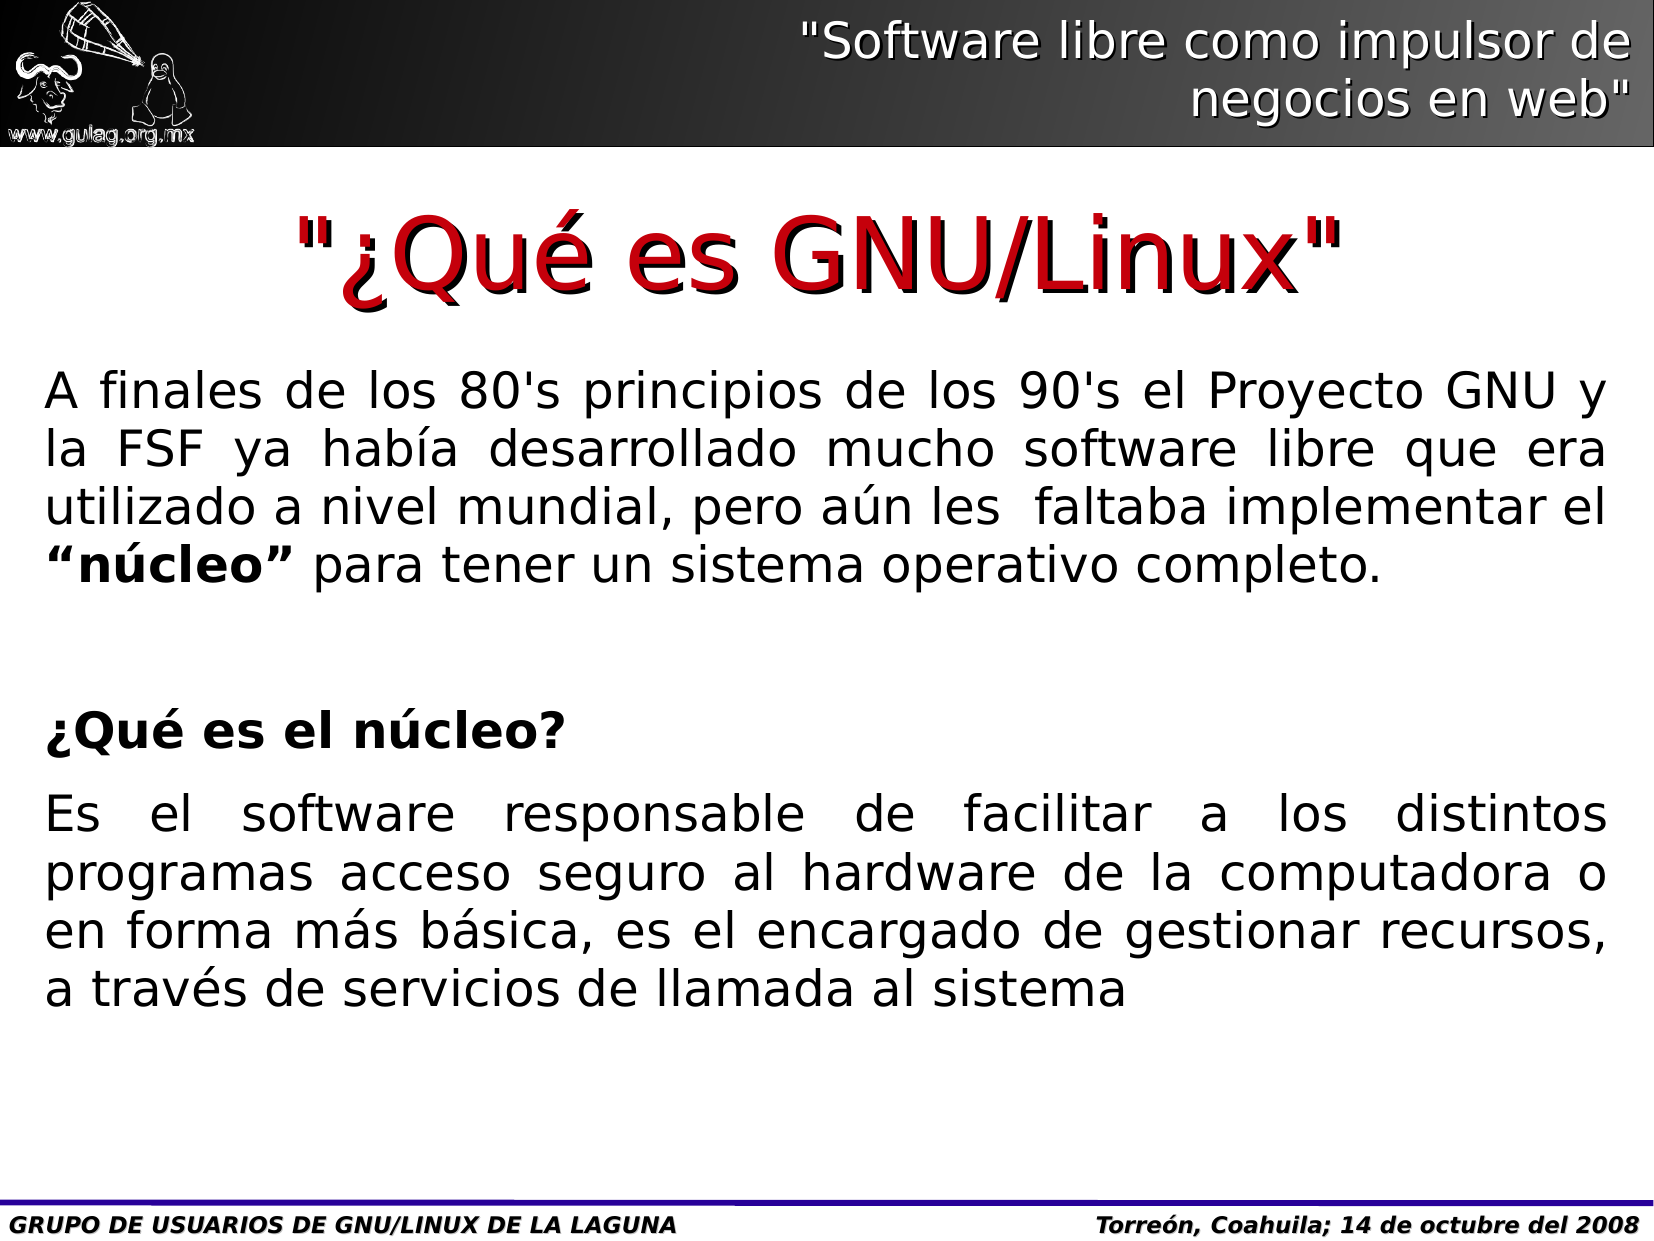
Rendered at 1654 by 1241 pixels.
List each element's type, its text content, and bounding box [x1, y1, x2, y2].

text_box Torreón, Coahuila; 14 de octubre del 2008 [1080, 1204, 1654, 1241]
text_box [197, 0, 1654, 147]
picture [5, 0, 197, 148]
text_box "Software libre como impulsor de negocios en web" [750, 4, 1648, 136]
text_box GRUPO DE USUARIOS DE GNU/LINUX DE LA LAGUNA [0, 1204, 694, 1241]
text_box "¿Qué es GNU/Linux" [212, 188, 1424, 321]
text_box [0, 0, 5, 147]
text_box A finales de los 80's principios de los 90's el Proyecto GNU y la FSF ya había desarrollado mucho software libre que era utilizado a nivel mundial, pero aún les faltaba implementar el “núcleo” para tener un sistema operativo completo. ¿Qué es el núcleo? Es el software responsable de facilitar a los distintos programas acceso seguro al hardware de la computadora o en forma más básica, es el encargado de gestionar recursos, a través de servicios de llamada al sistema [29, 354, 1625, 1026]
